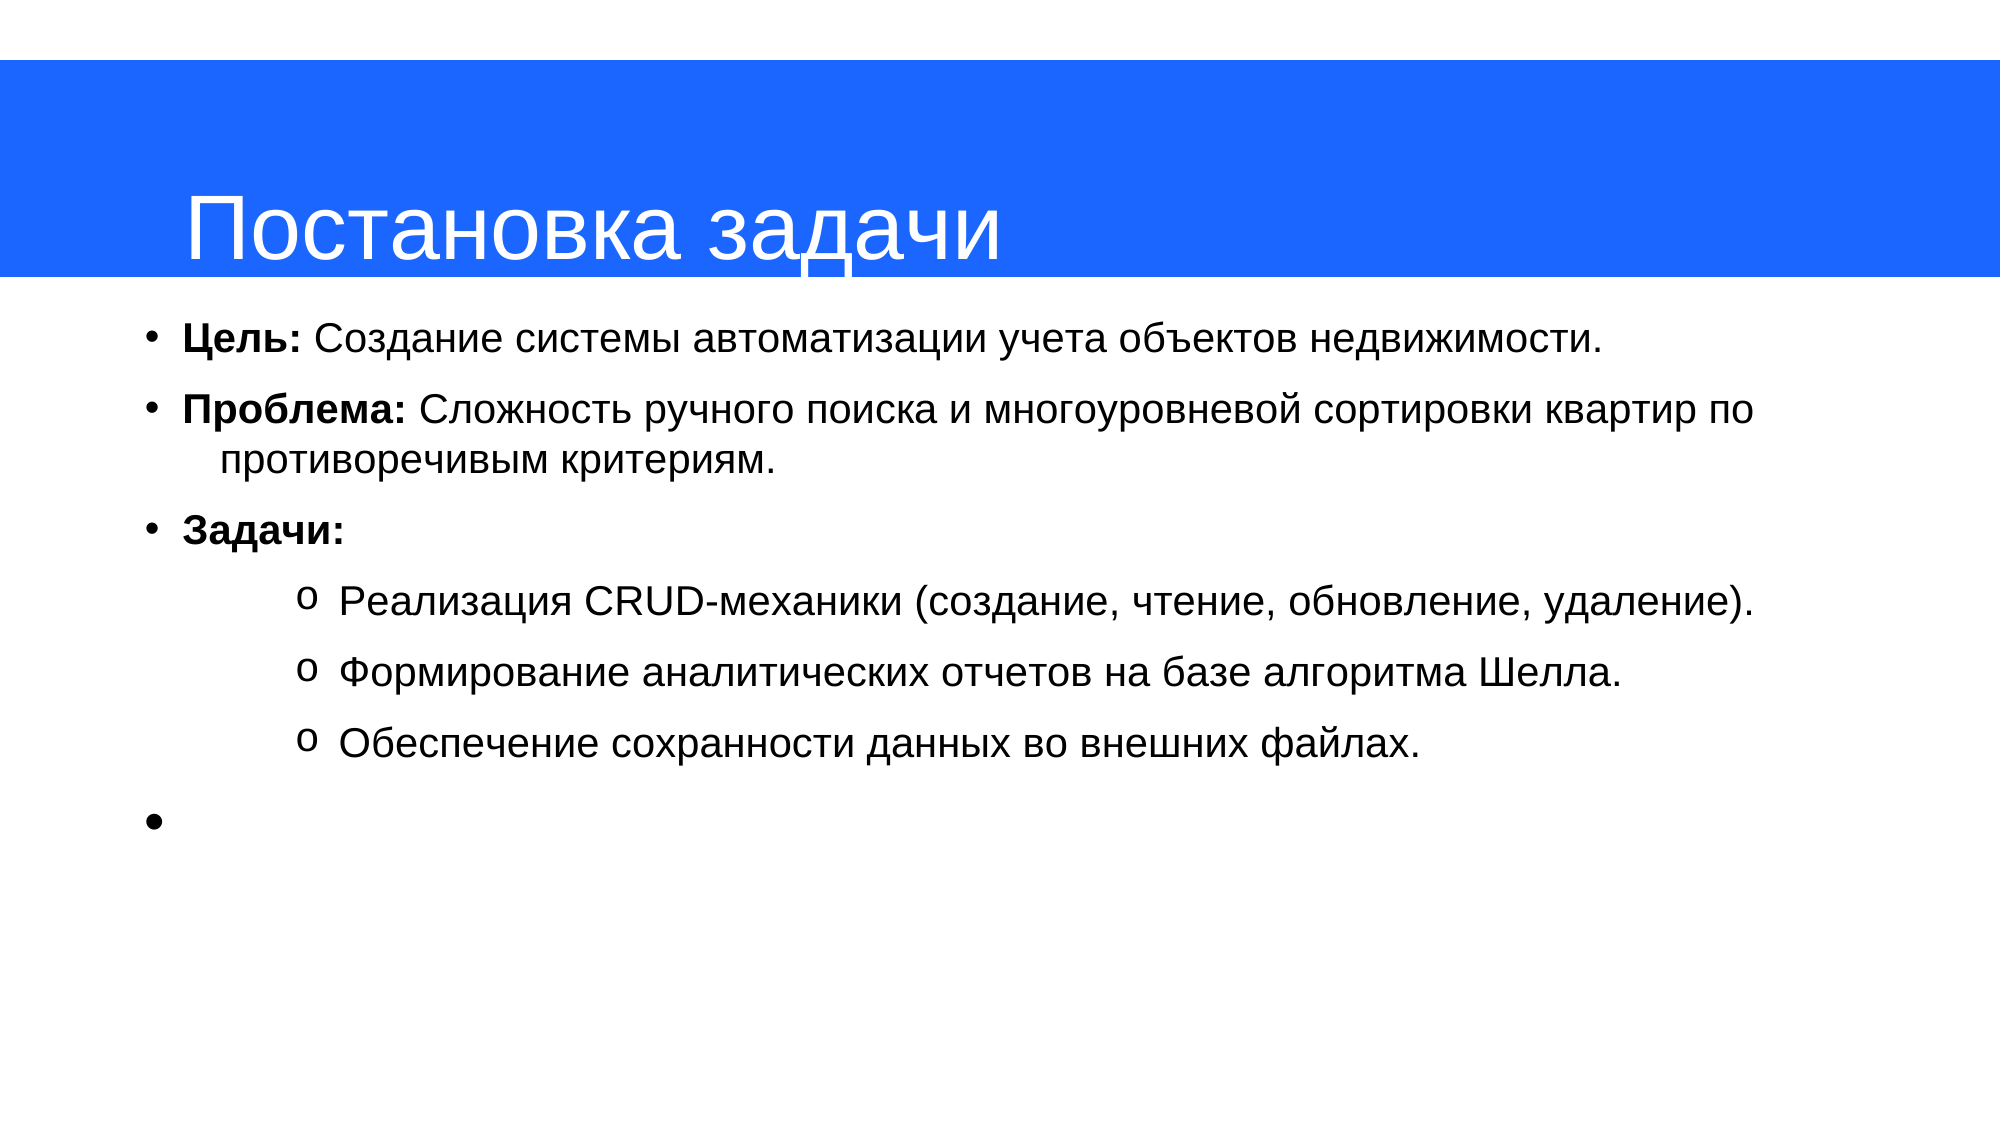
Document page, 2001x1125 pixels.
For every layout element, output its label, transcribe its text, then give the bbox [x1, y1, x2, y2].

title Постановка задачи [169, 160, 2000, 401]
list Цель: Создание системы автоматизации учета объектов недвижимости. Проблема: Сложность ручного поиска и многоуровневой сортировки квартир по противоречивым критериям. Задачи: Реализация CRUD-механики (создание, чтение, обновление, удаление). Формирование аналитических отчетов на базе алгоритма Шелла. Обеспечение сохранности данных во внешних файлах. [137, 303, 1863, 998]
